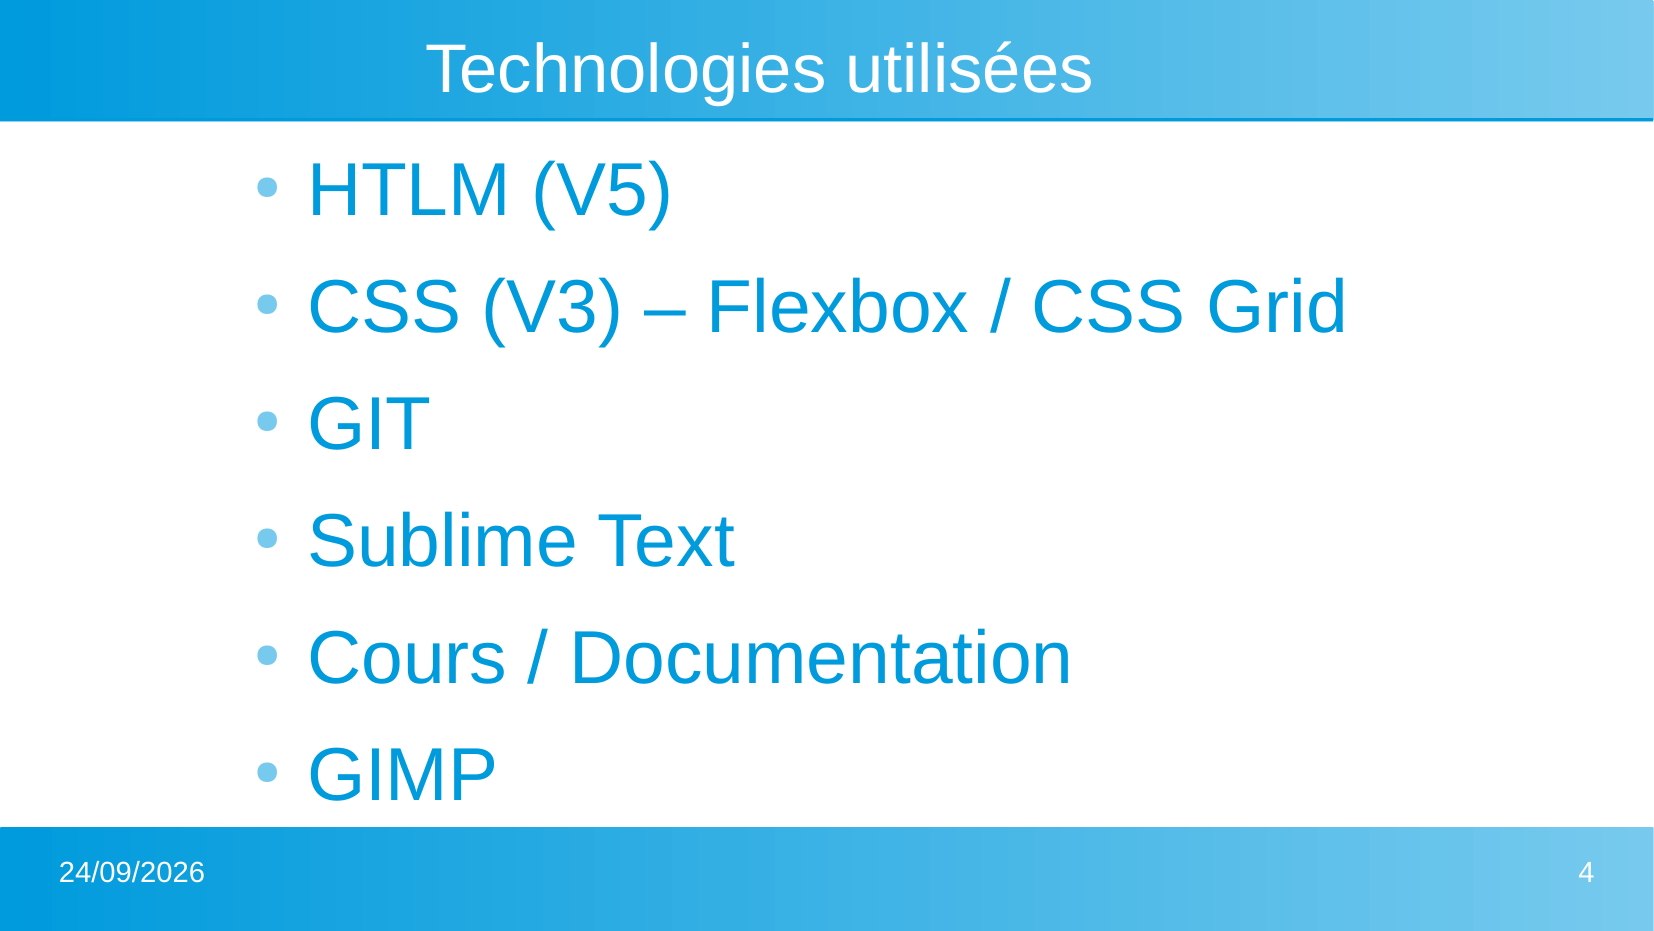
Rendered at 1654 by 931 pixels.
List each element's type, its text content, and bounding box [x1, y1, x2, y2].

title Technologies utilisées [354, 29, 1182, 108]
list HTLM (V5) CSS (V3) – Flexbox / CSS Grid GIT Sublime Text Cours / Documentation GIMP [236, 147, 1418, 827]
